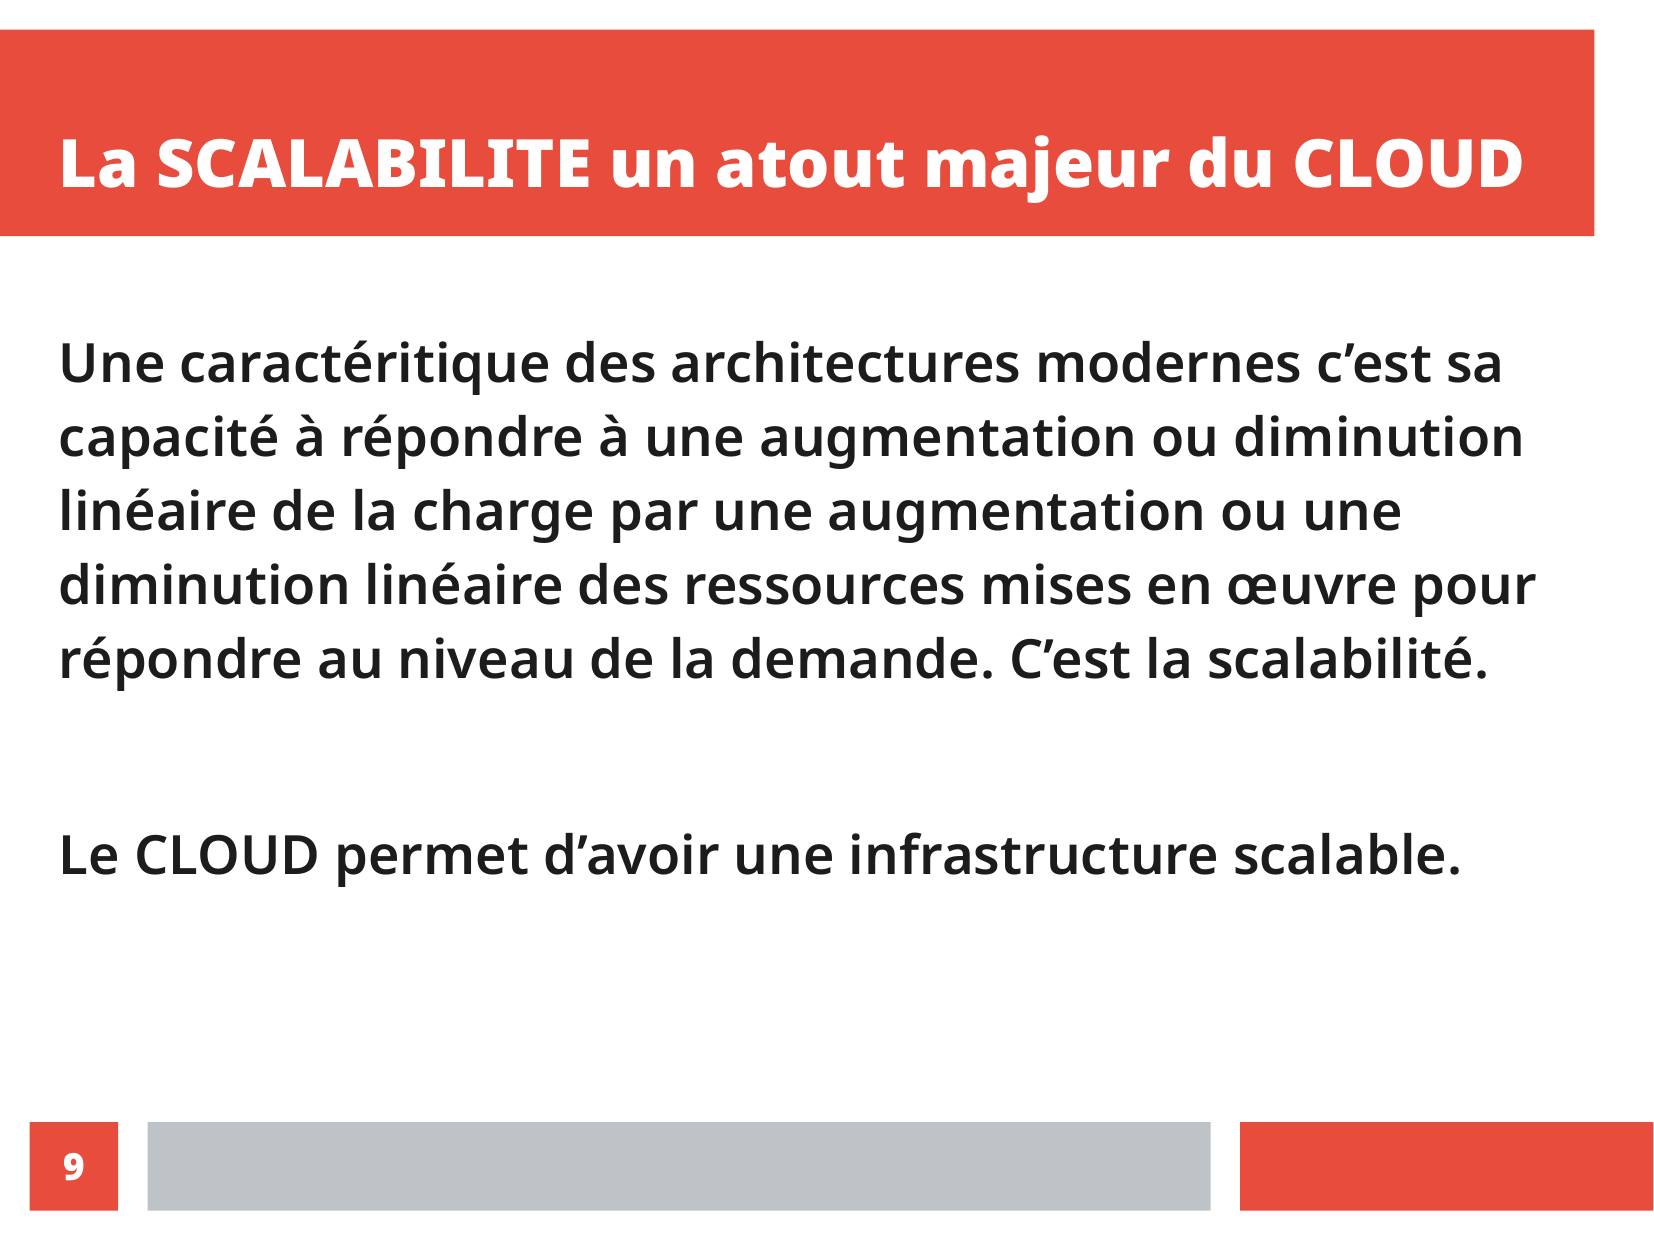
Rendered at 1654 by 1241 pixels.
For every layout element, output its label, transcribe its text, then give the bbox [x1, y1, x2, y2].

title La SCALABILITE un atout majeur du CLOUD [59, 59, 1595, 207]
list Une caractéritique des architectures modernes c’est sa capacité à répondre à une augmentation ou diminution linéaire de la charge par une augmentation ou une diminution linéaire des ressources mises en œuvre pour répondre au niveau de la demande. C’est la scalabilité. Le CLOUD permet d’avoir une infrastructure scalable. [59, 324, 1565, 1093]
